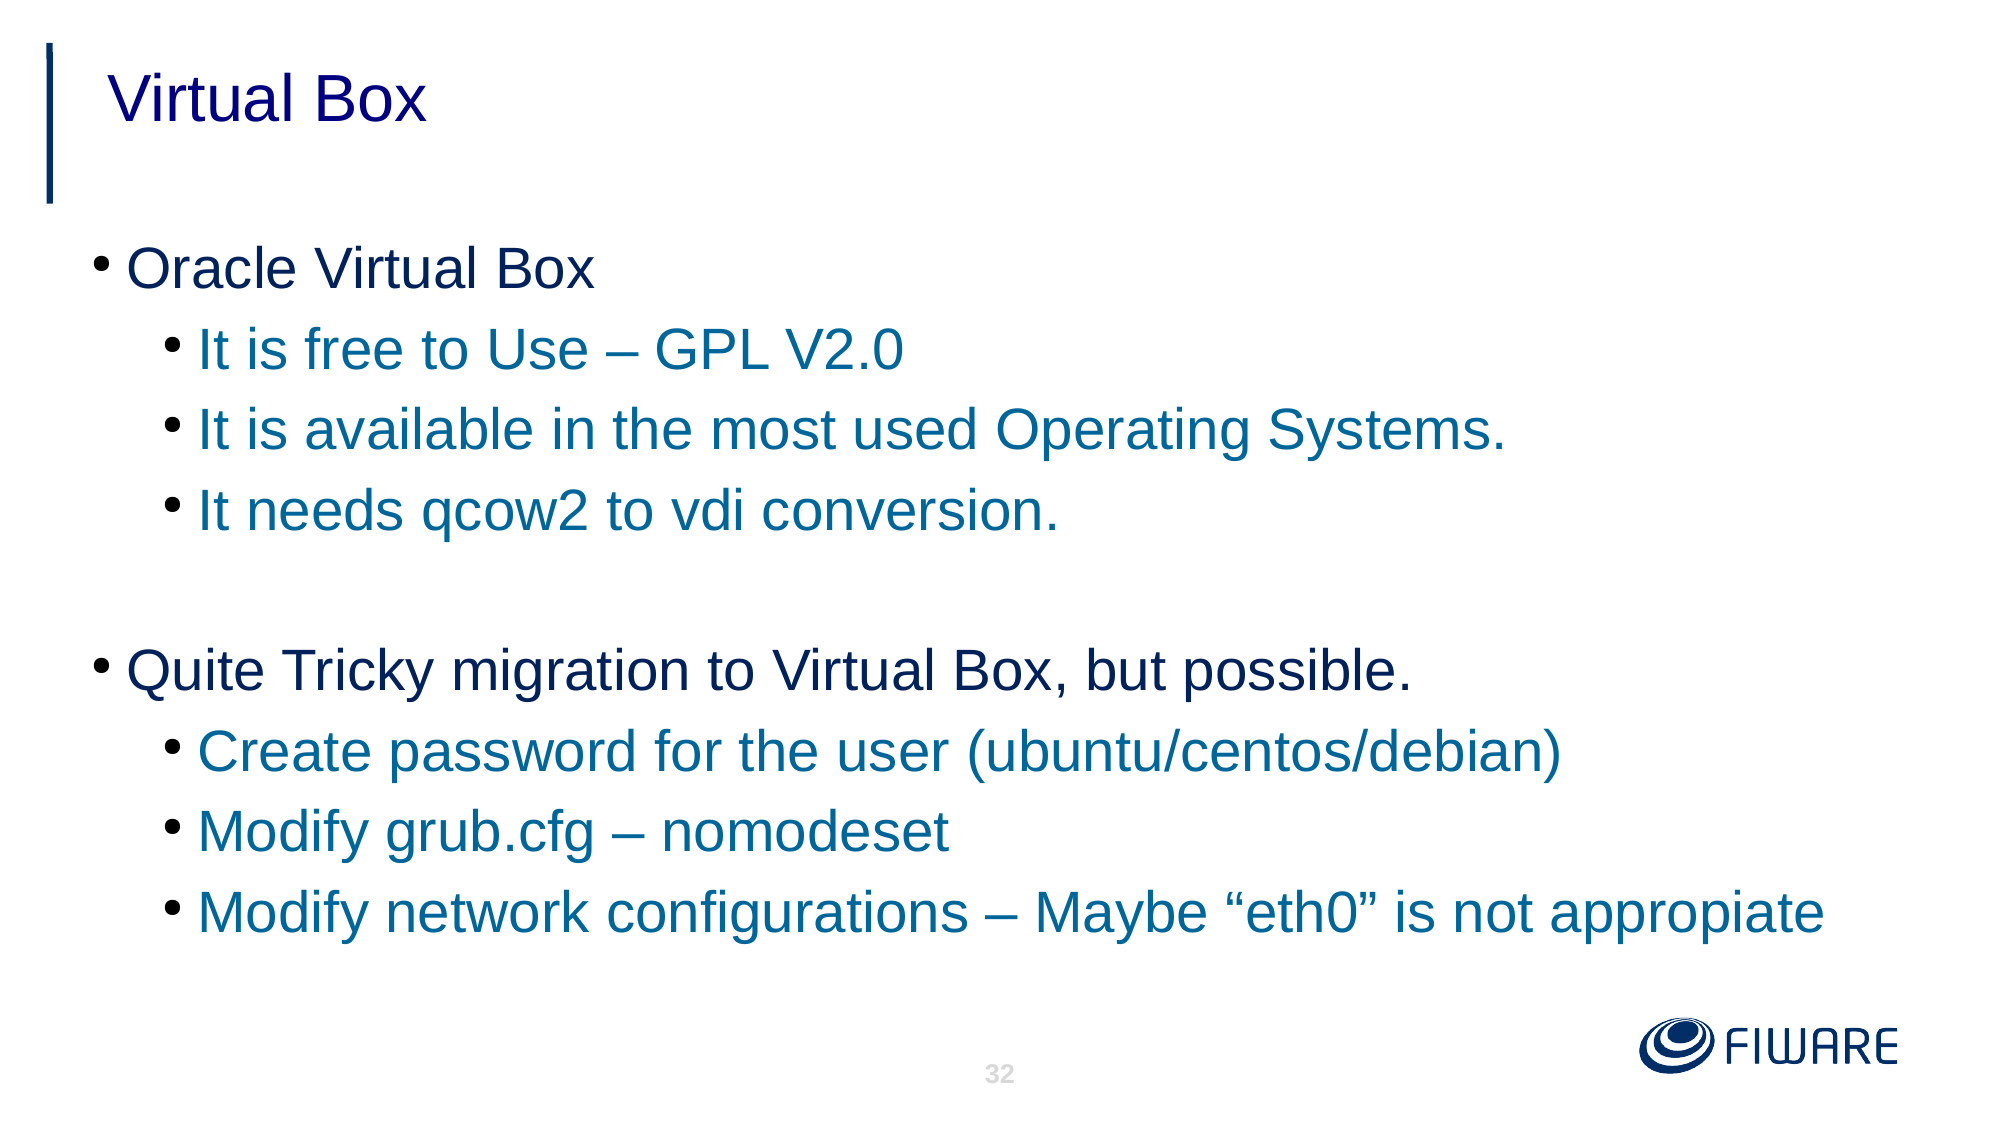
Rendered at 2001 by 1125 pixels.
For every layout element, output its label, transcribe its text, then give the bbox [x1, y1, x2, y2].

text_box Oracle Virtual Box It is free to Use – GPL V2.0 It is available in the most used Operating Systems. It needs qcow2 to vdi conversion. Quite Tricky migration to Virtual Box, but possible. Create password for the user (ubuntu/centos/debian) Modify grub.cfg – nomodeset Modify network configurations – Maybe “eth0” is not appropiate [76, 212, 1902, 952]
title Virtual Box [92, 47, 1704, 154]
picture [1635, 1012, 1905, 1077]
slide_number <number> [887, 1042, 1113, 1103]
